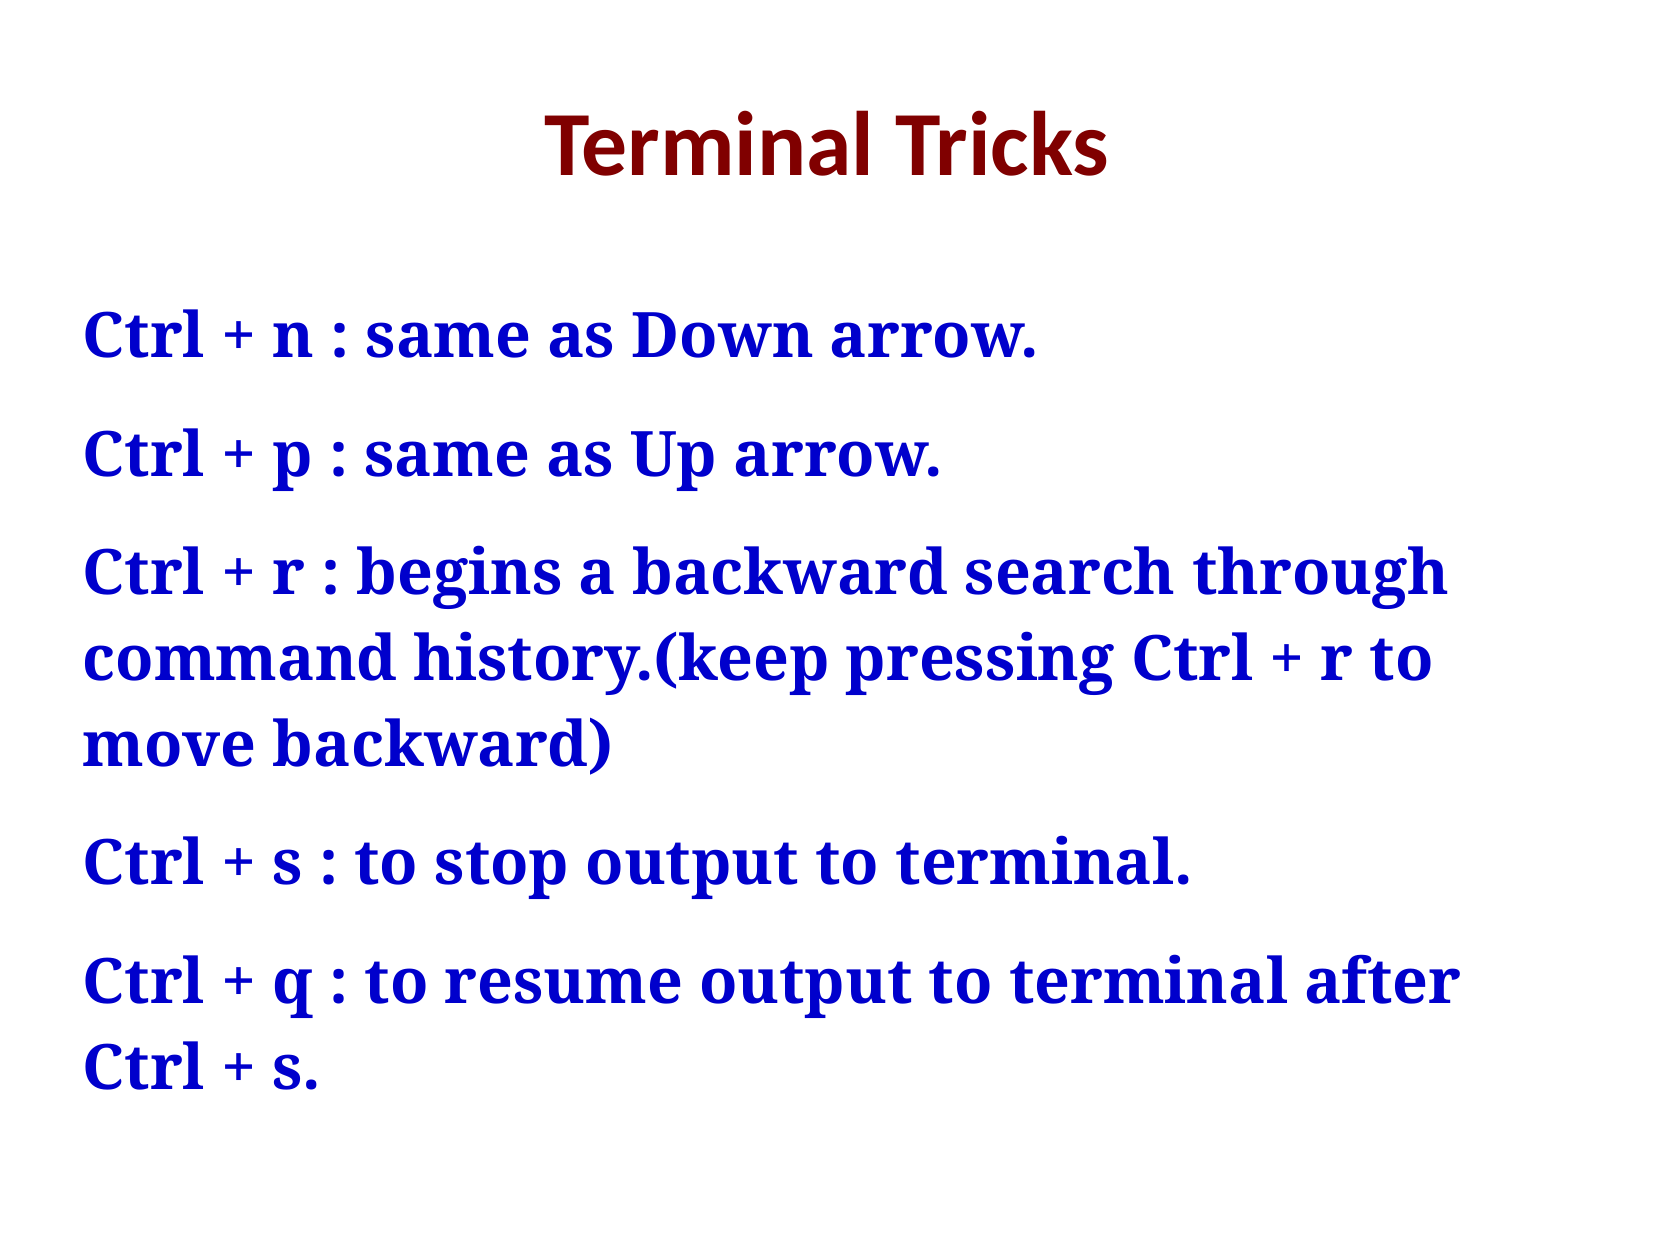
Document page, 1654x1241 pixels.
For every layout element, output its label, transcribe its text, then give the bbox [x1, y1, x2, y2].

title Terminal Tricks [82, 49, 1571, 257]
list Ctrl + n : same as Down arrow. Ctrl + p : same as Up arrow. Ctrl + r : begins a backward search through command history.(keep pressing Ctrl + r to move backward) Ctrl + s : to stop output to terminal. Ctrl + q : to resume output to terminal after Ctrl + s. [82, 290, 1571, 1109]
